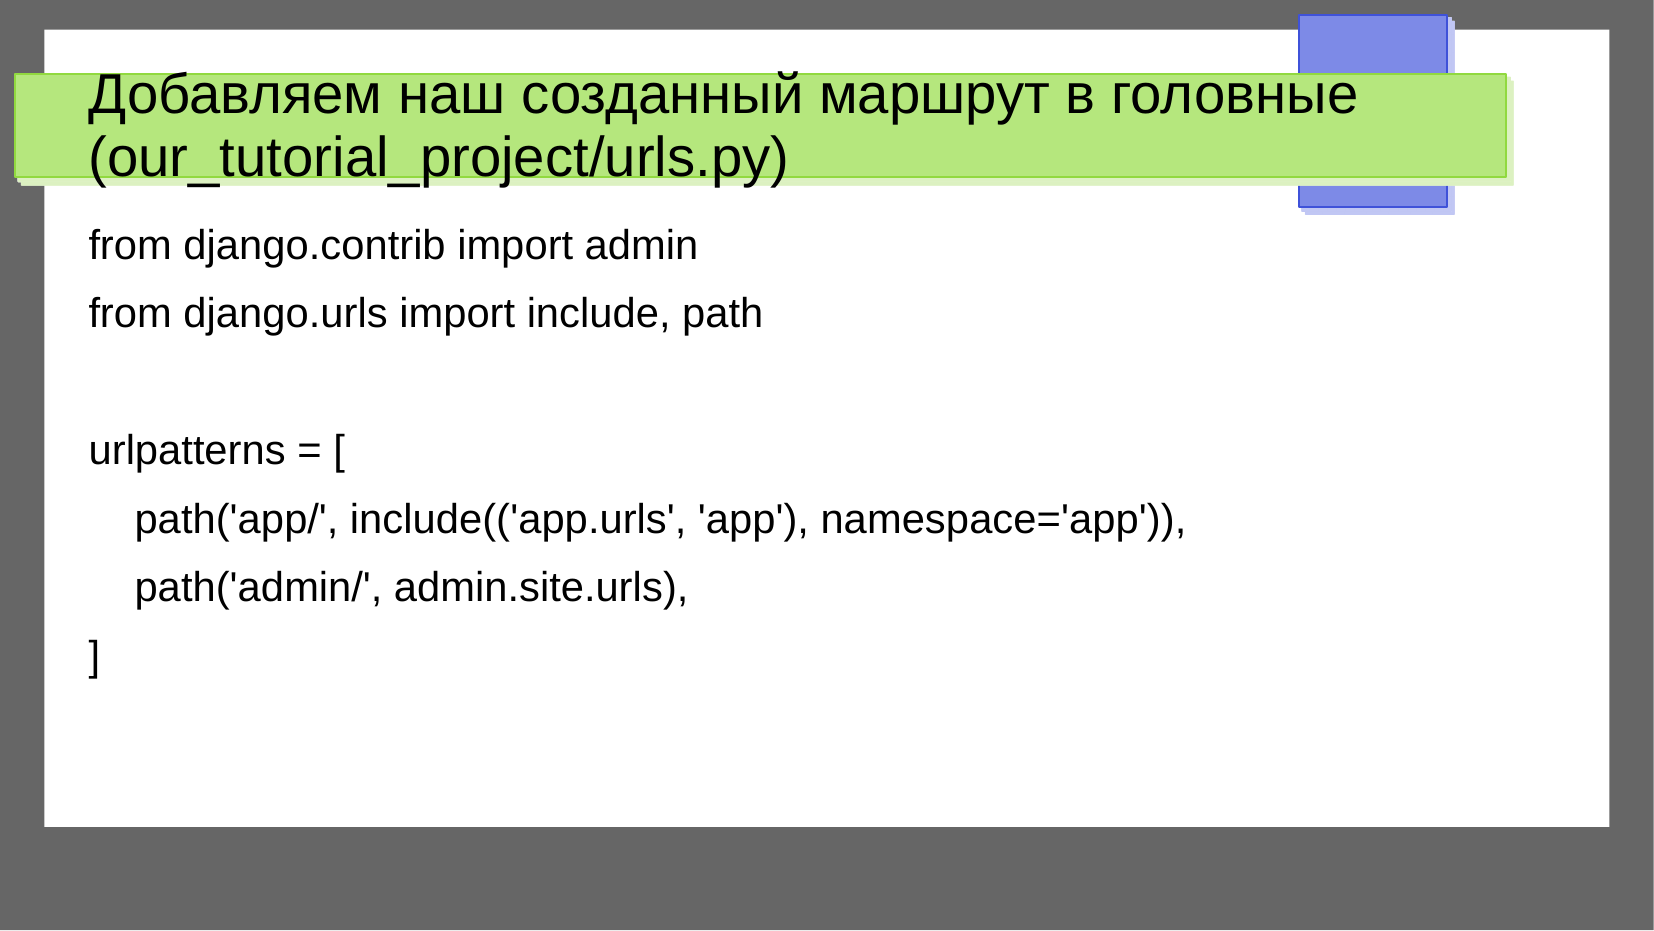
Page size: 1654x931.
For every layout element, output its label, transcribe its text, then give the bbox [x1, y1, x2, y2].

title Добавляем наш созданный маршрут в головные (our_tutorial_project/urls.py) [88, 62, 1506, 189]
list from django.contrib import admin from django.urls import include, path urlpatterns = [ path('app/', include(('app.urls', 'app'), namespace='app')), path('admin/', admin.site.urls), ] [88, 221, 1565, 813]
